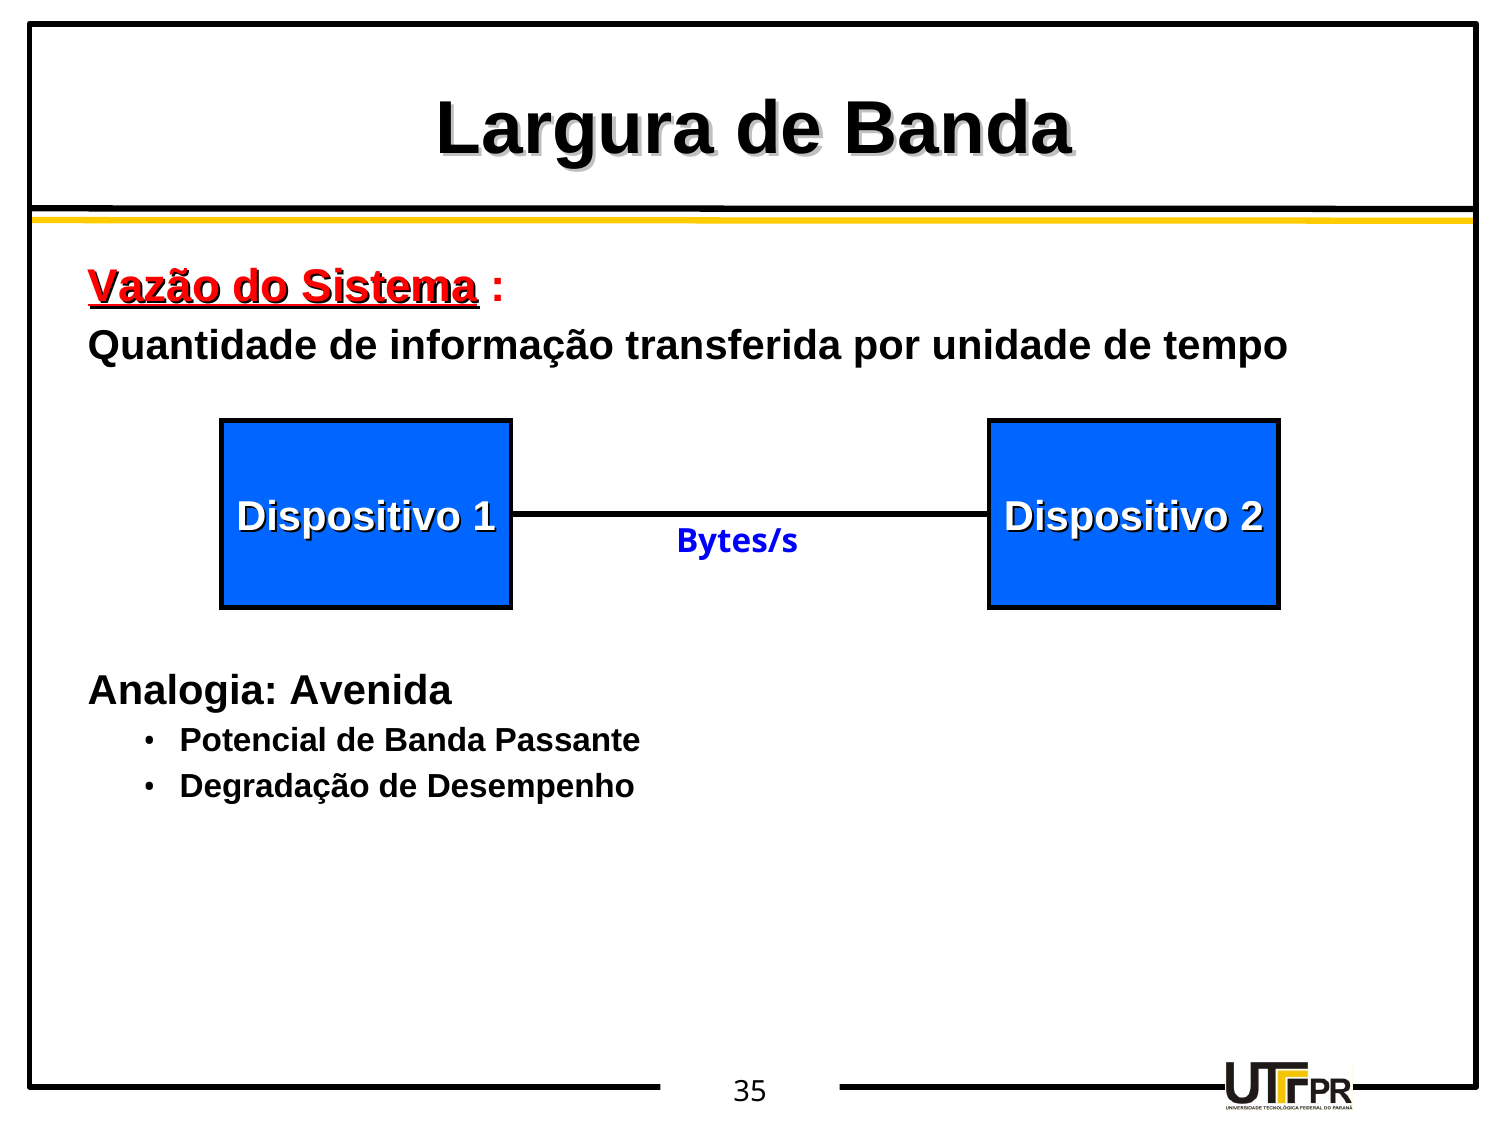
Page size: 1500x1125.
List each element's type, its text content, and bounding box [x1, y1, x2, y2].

text_box Bytes/s [661, 517, 814, 567]
title Largura de Banda [423, 85, 1086, 180]
text_box Dispositivo 1 [221, 420, 511, 608]
list Vazão do Sistema : Quantidade de informação transferida por unidade de tempo Analogia: Avenida Potencial de Banda Passante Degradação de Desempenho [72, 257, 1428, 1027]
text_box Dispositivo 2 [989, 420, 1279, 608]
picture [1225, 1062, 1353, 1110]
